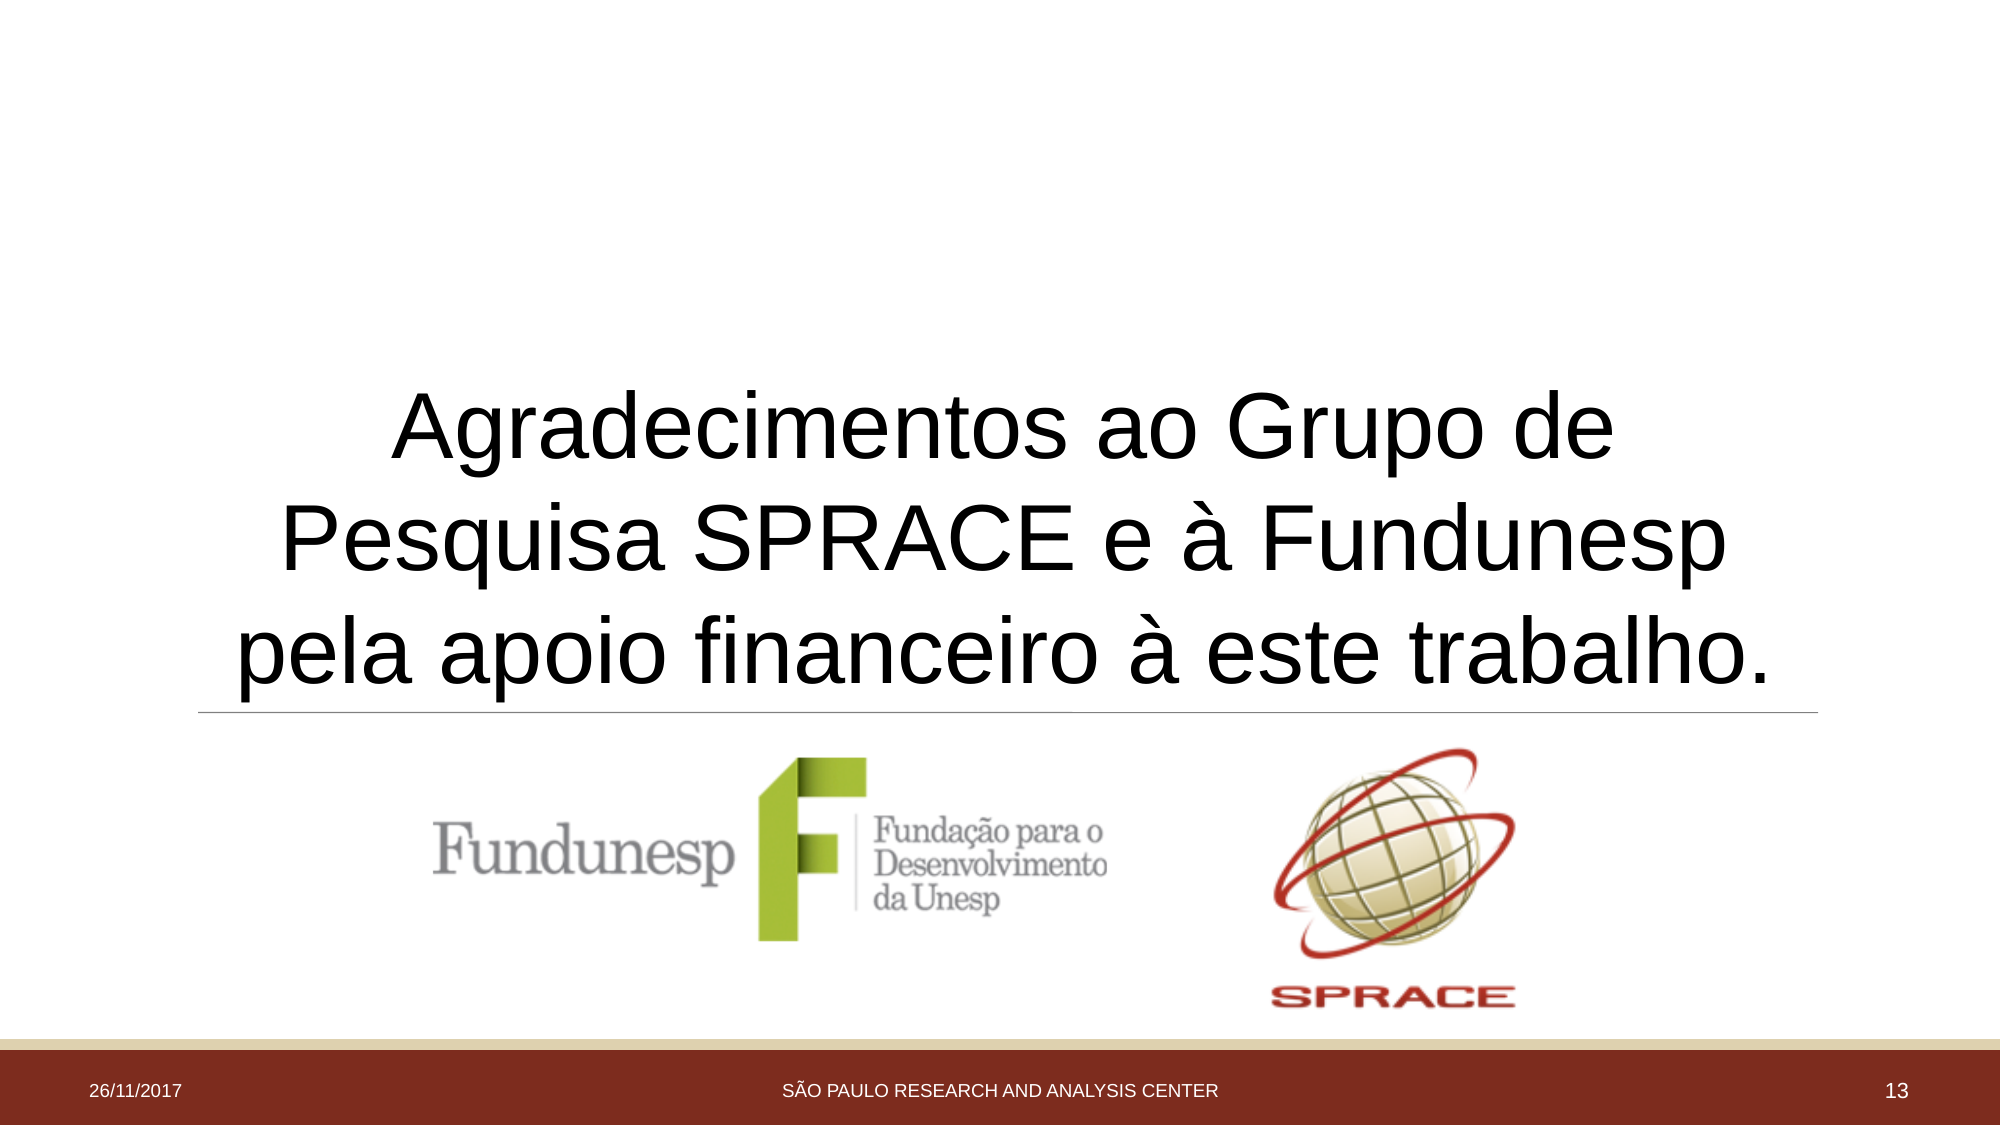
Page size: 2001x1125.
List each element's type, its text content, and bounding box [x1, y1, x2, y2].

title Agradecimentos ao Grupo de Pesquisa SPRACE e à Fundunesp pela apoio financeiro à este trabalho. [180, 124, 1830, 710]
footer São Paulo Research and Analysis Center [604, 1059, 1396, 1120]
slide_number <número> [1708, 1059, 1925, 1120]
picture [430, 756, 1112, 945]
picture [1251, 742, 1541, 1027]
slide_number 26/11/2017 [74, 1059, 480, 1120]
